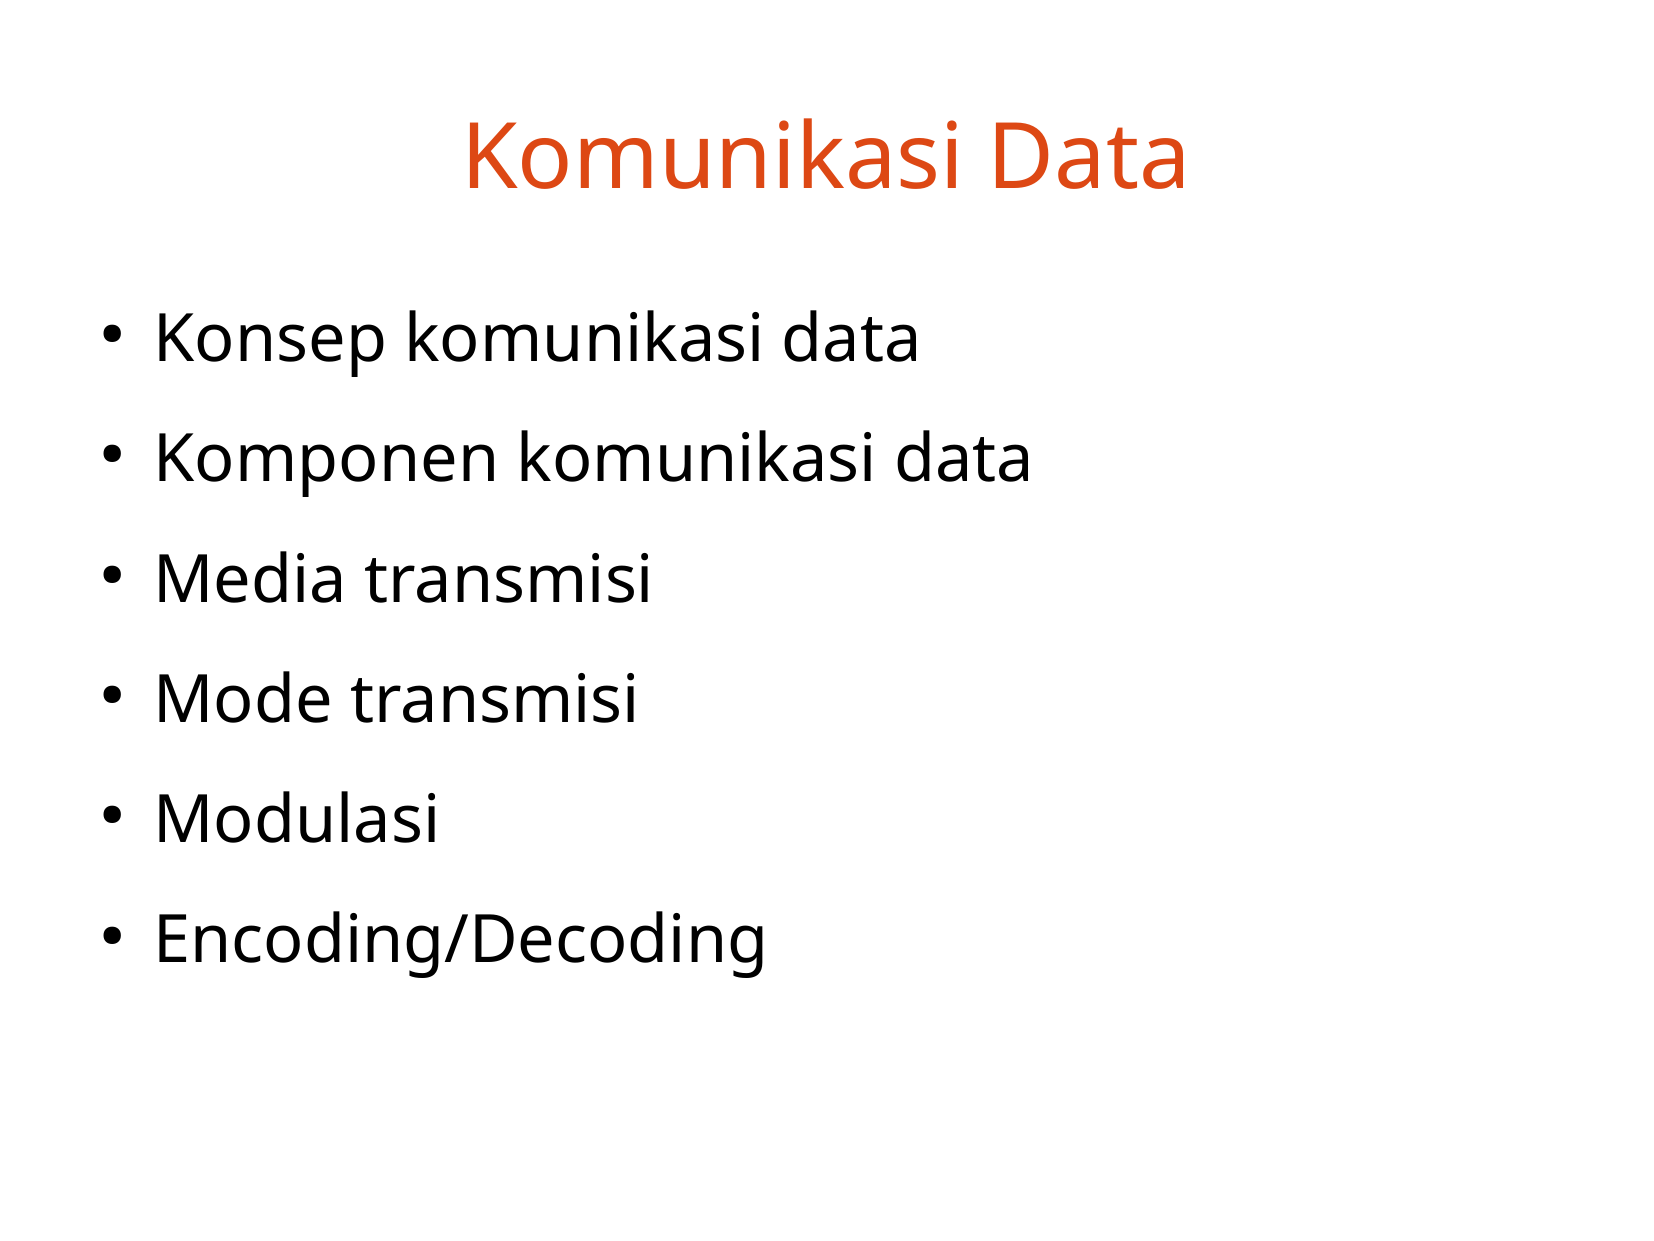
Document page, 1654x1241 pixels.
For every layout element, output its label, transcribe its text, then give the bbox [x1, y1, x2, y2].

title Komunikasi Data [82, 49, 1571, 257]
list Konsep komunikasi data Komponen komunikasi data Media transmisi Mode transmisi Modulasi Encoding/Decoding [82, 290, 1571, 1010]
